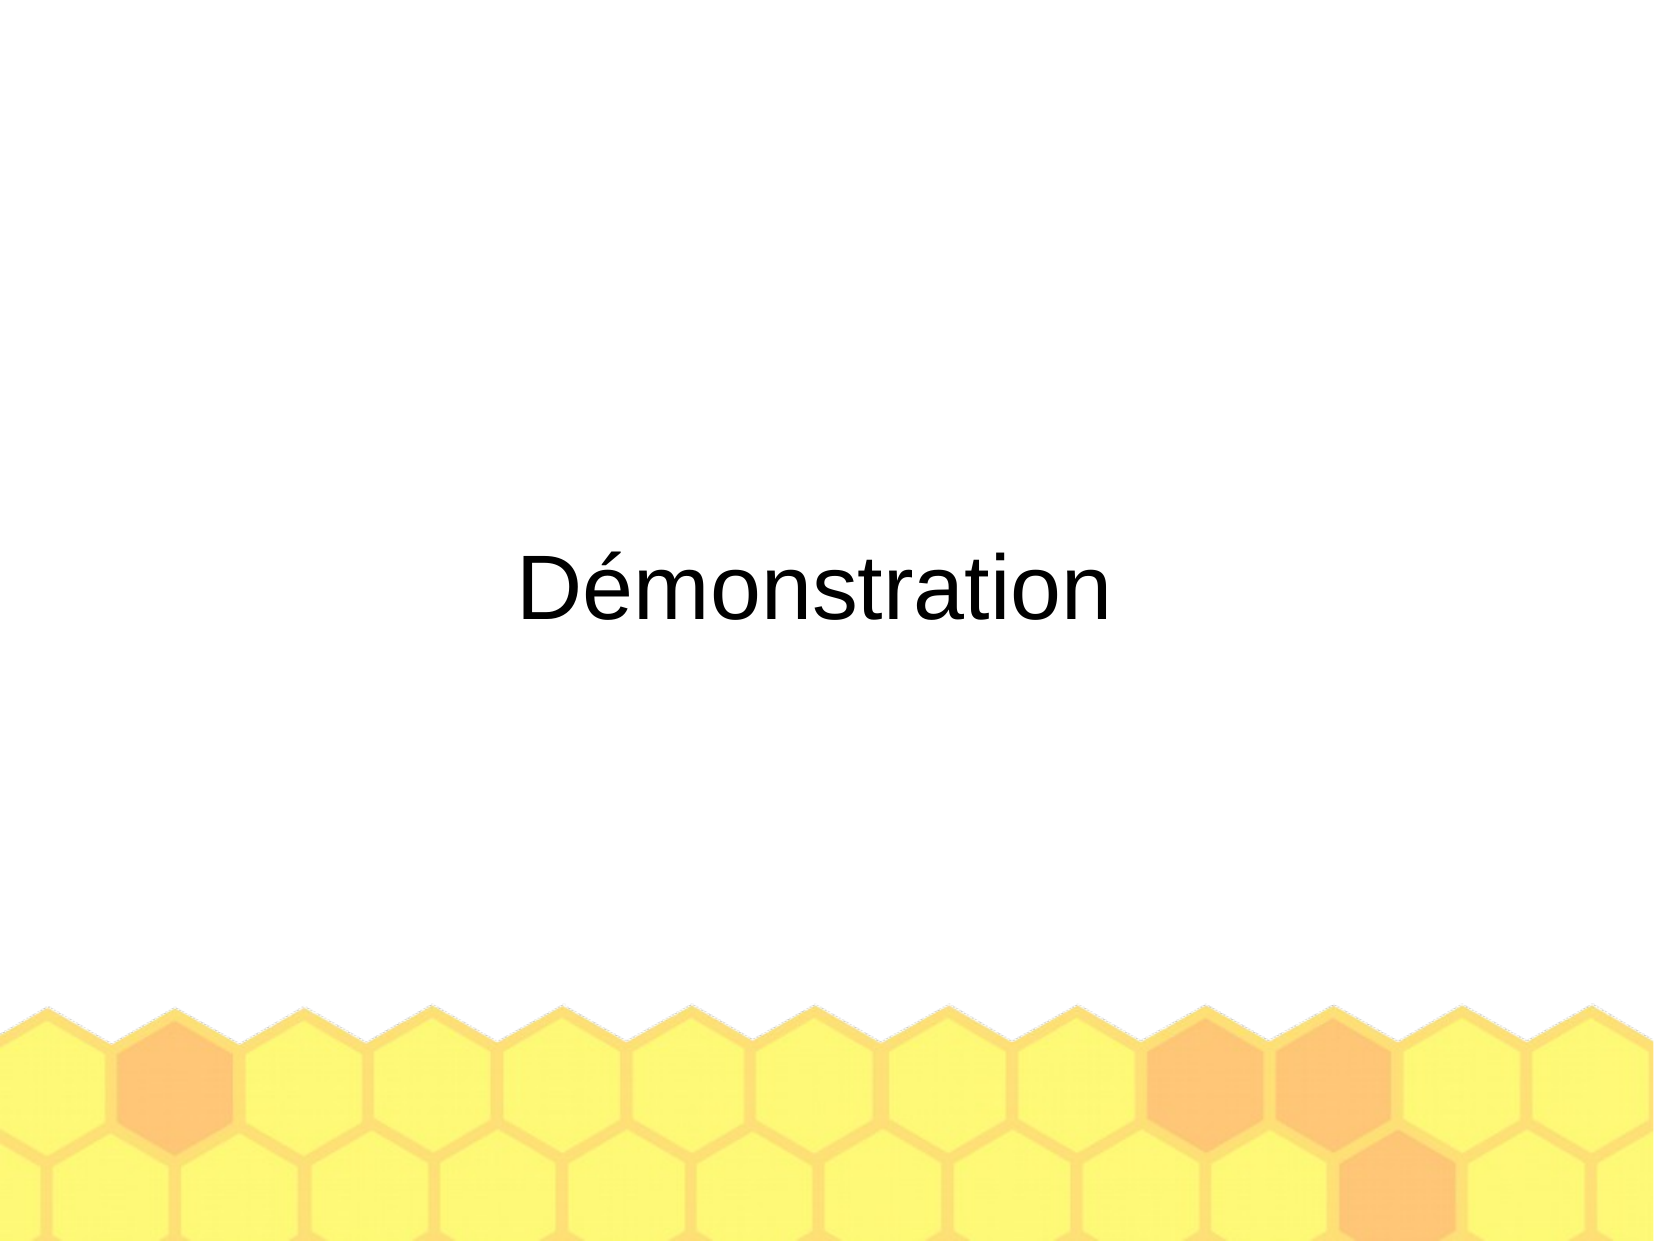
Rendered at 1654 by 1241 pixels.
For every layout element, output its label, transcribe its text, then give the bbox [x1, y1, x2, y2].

picture [0, 1001, 1654, 1241]
title Démonstration [70, 484, 1560, 692]
